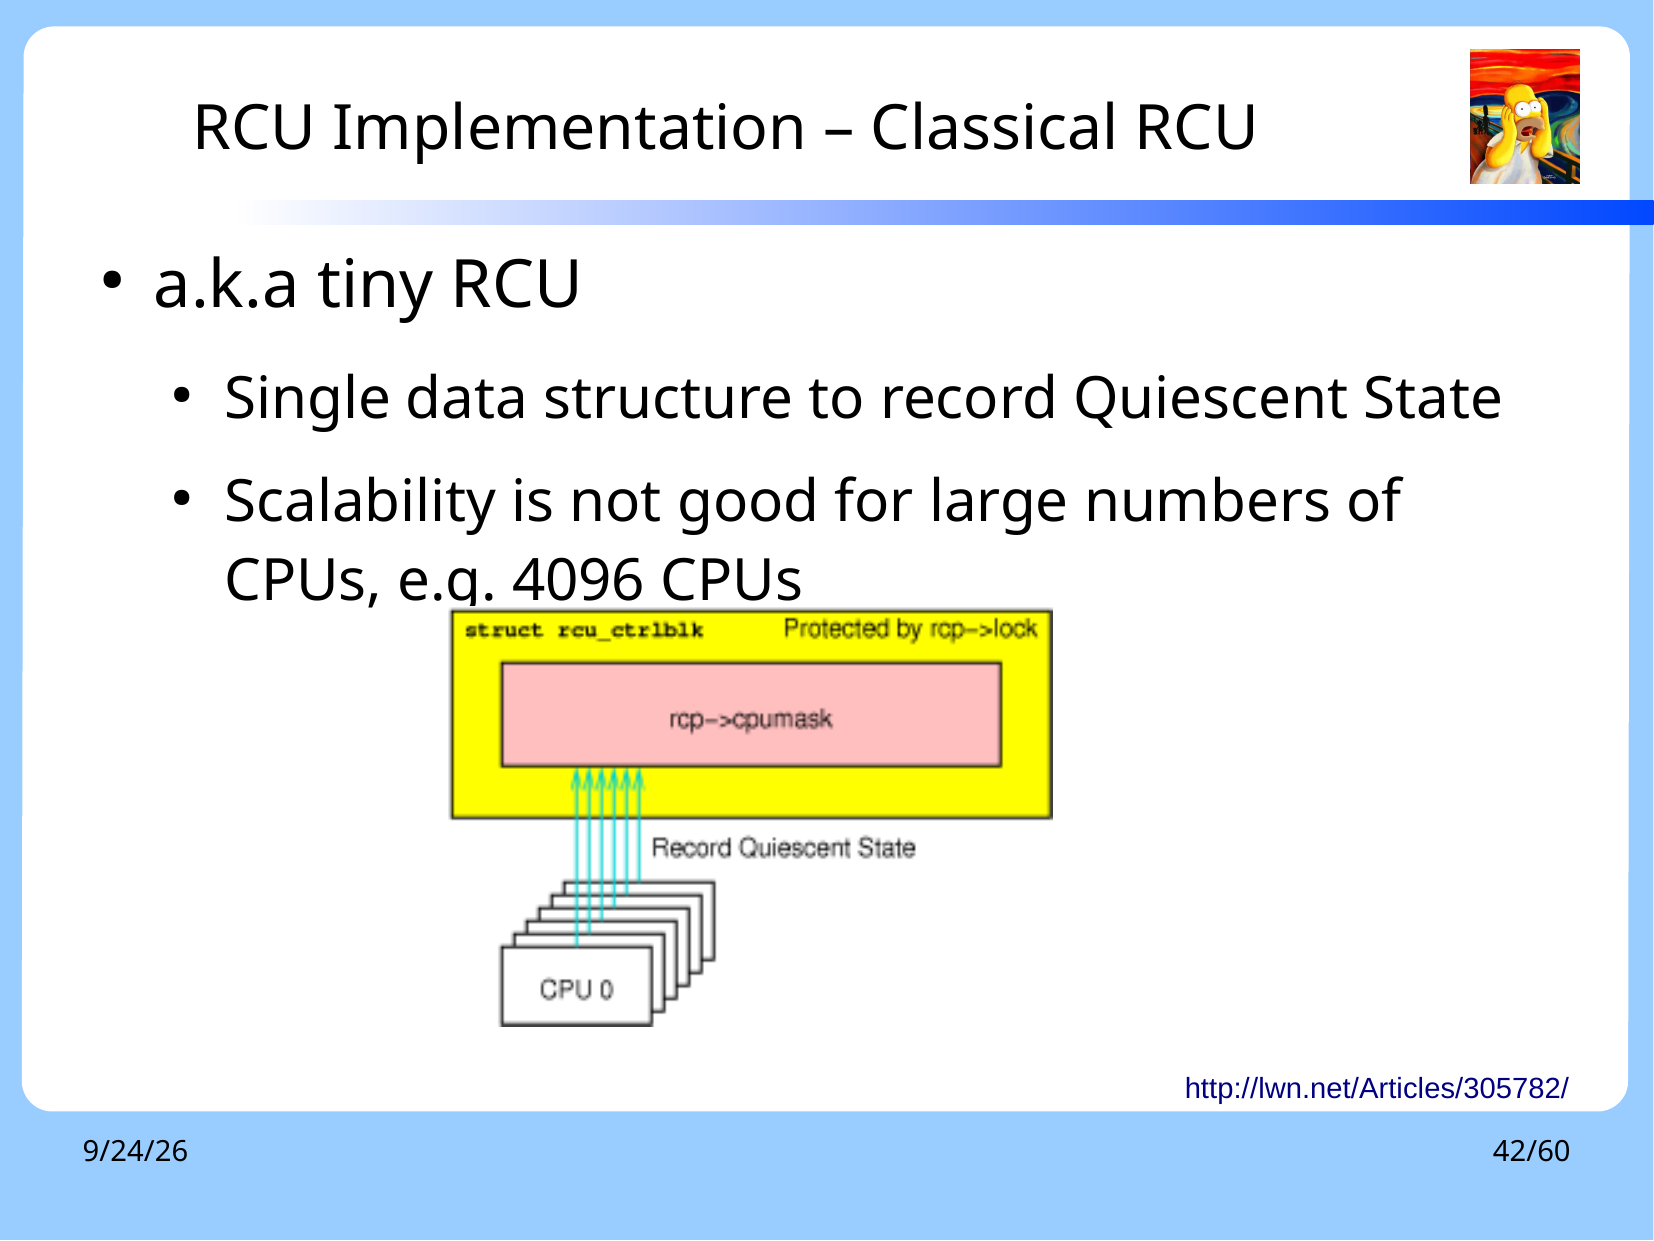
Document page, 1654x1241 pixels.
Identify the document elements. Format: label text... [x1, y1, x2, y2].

text_box http://lwn.net/Articles/305782/ [1170, 1065, 1620, 1113]
list a.k.a tiny RCU Single data structure to record Quiescent State Scalability is not good for large numbers of CPUs, e.g. 4096 CPUs [82, 236, 1571, 956]
title RCU Implementation – Classical RCU [82, 49, 1371, 201]
picture [1470, 49, 1580, 184]
picture [447, 606, 1053, 1027]
